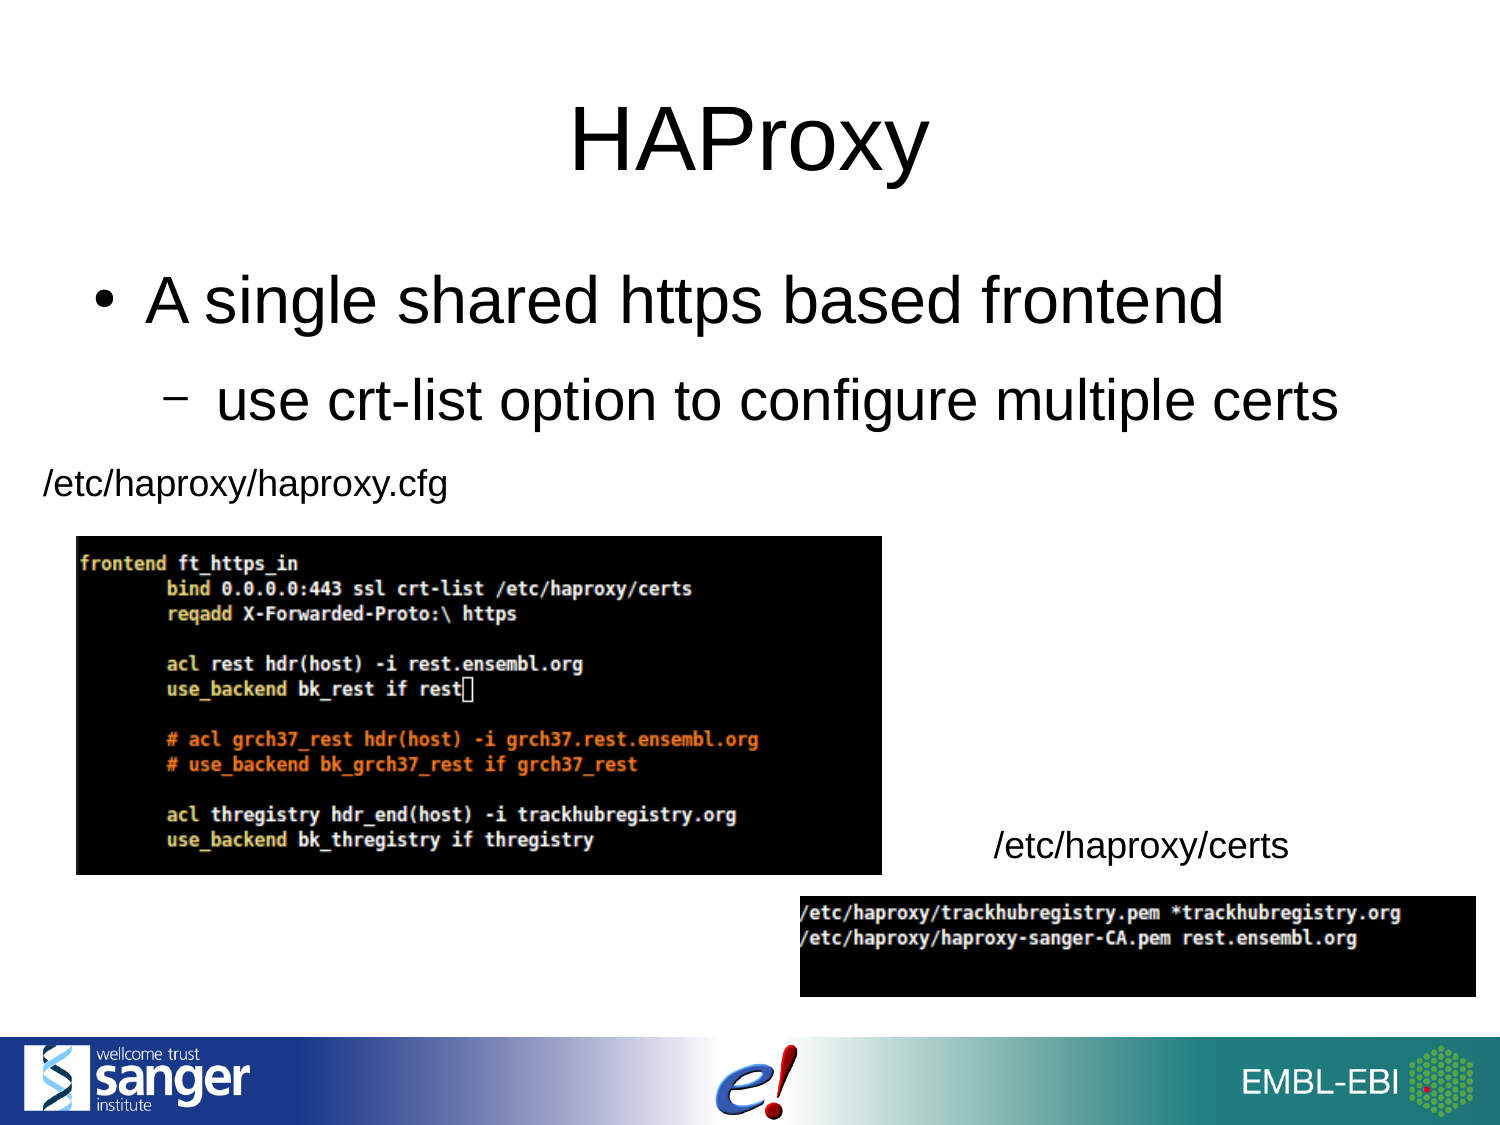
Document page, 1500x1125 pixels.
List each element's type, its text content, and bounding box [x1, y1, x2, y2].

text_box /etc/haproxy/certs [979, 816, 1305, 874]
text_box /etc/haproxy/haproxy.cfg [28, 455, 464, 513]
picture [800, 896, 1476, 997]
title HAProxy [75, 44, 1425, 233]
picture [0, 1037, 1500, 1125]
list A single shared https based frontend use crt-list option to configure multiple certs [75, 263, 1395, 916]
picture [76, 536, 882, 875]
